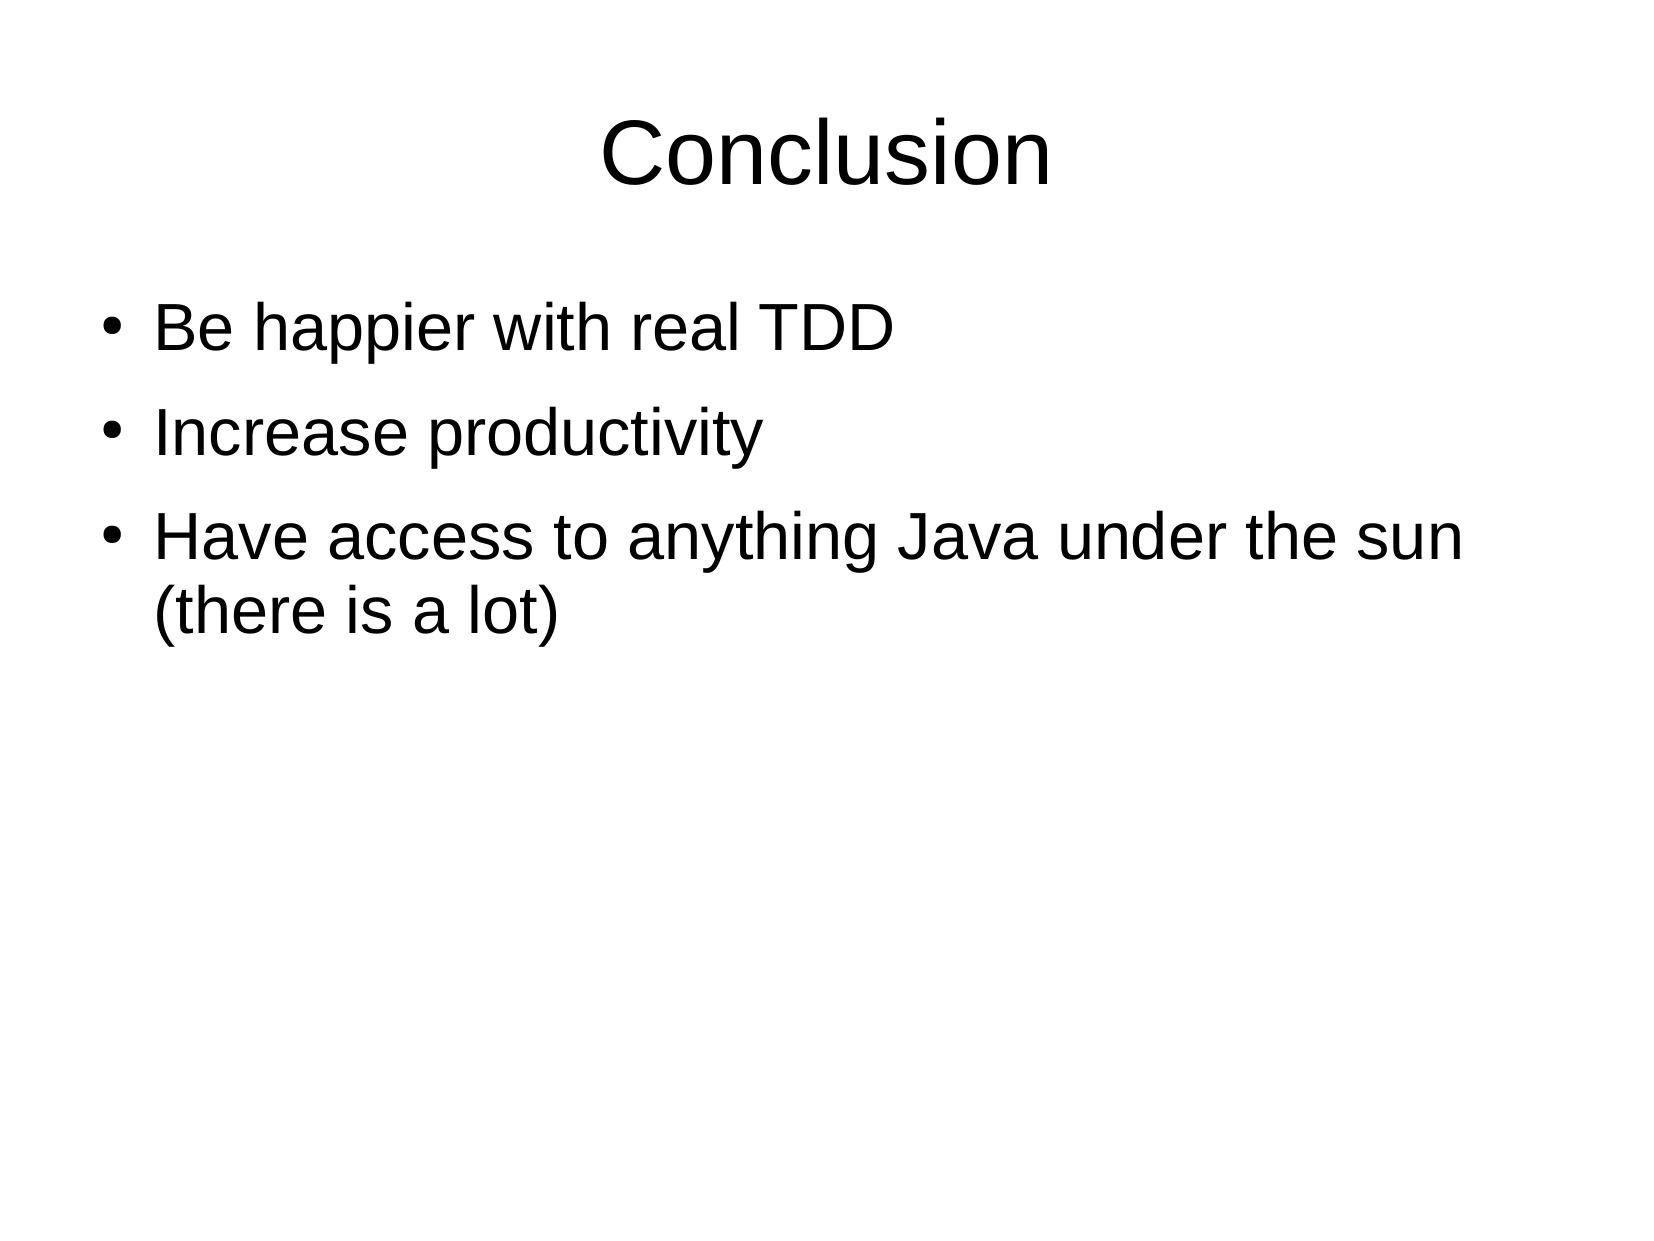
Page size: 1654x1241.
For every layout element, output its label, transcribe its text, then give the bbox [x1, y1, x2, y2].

list Be happier with real TDD Increase productivity Have access to anything Java under the sun (there is a lot) [82, 290, 1571, 1109]
title Conclusion [82, 56, 1571, 250]
